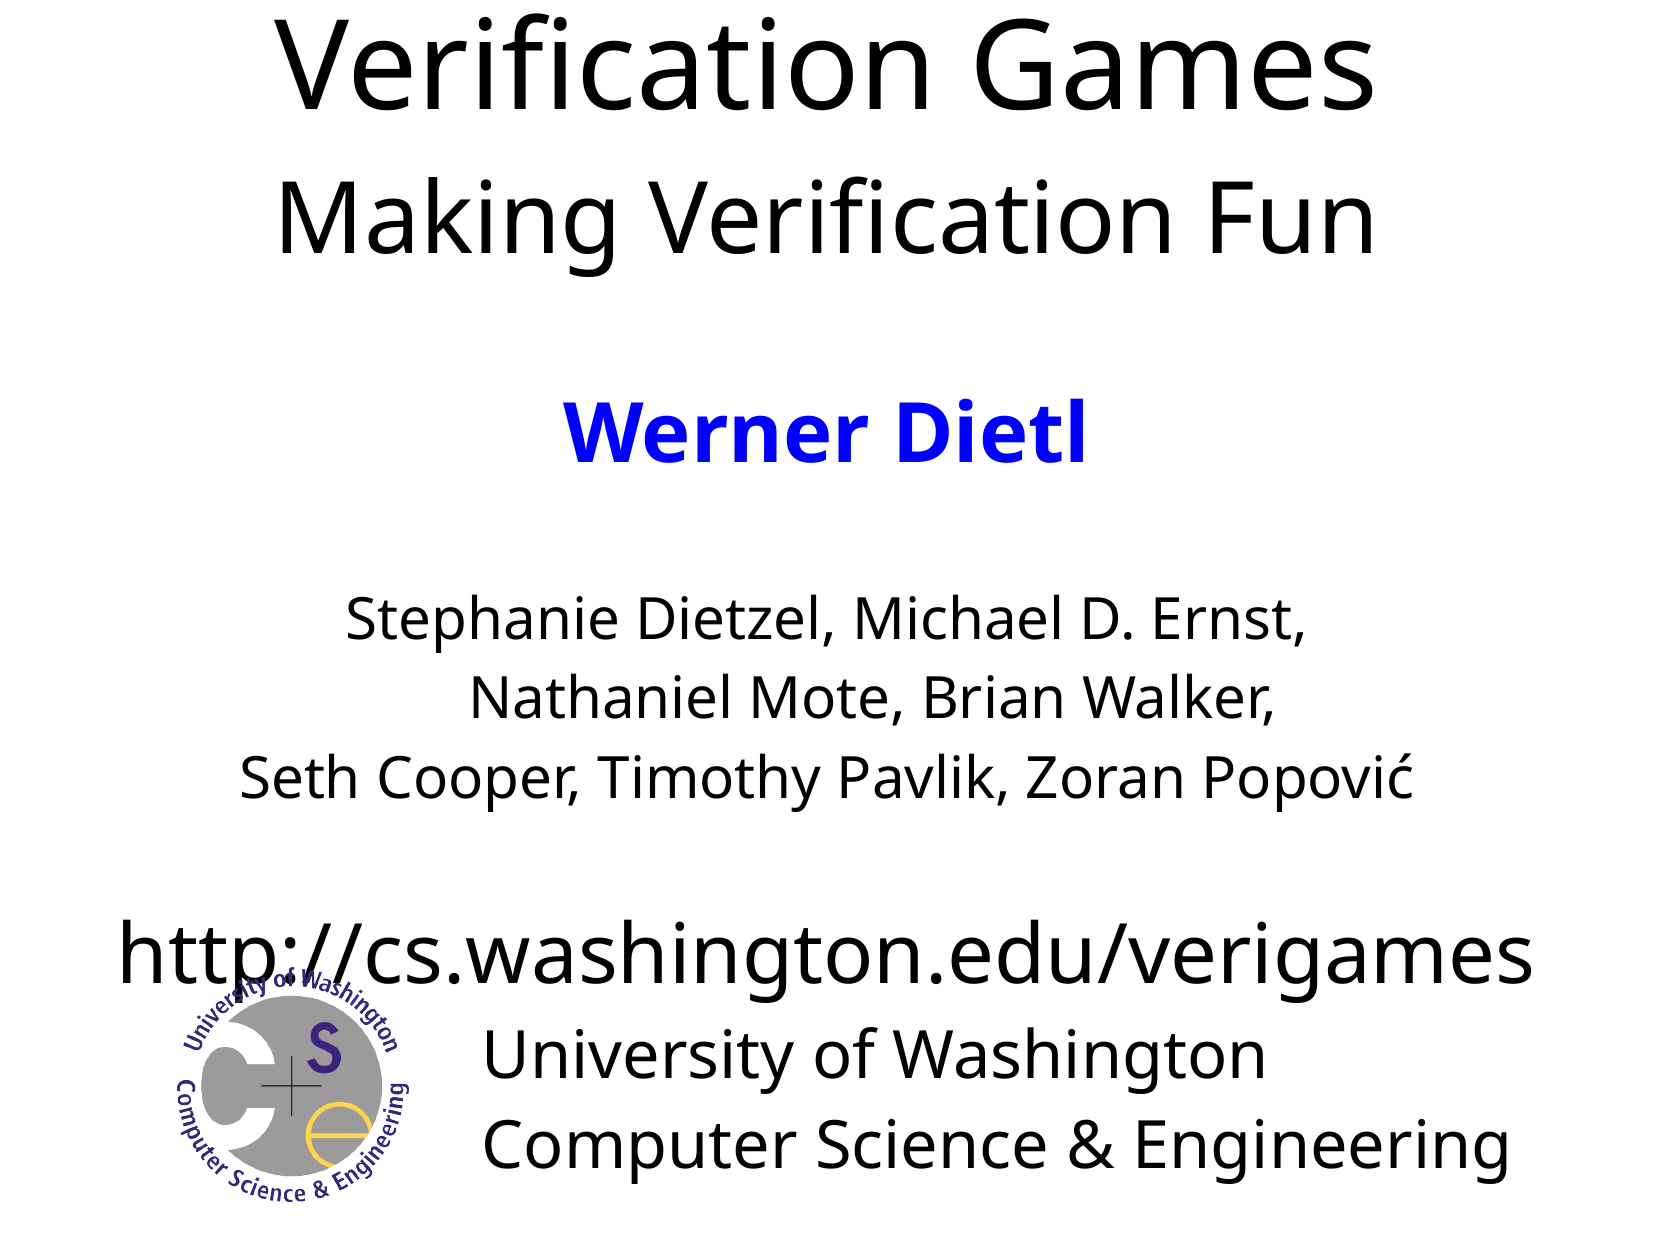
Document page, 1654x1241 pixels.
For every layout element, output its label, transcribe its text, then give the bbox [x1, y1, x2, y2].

picture [177, 967, 409, 1202]
subtitle Verification Games Making Verification Fun Werner Dietl Stephanie Dietzel, Michael D. Ernst, Nathaniel Mote, Brian Walker, Seth Cooper, Timothy Pavlik, Zoran Popović http://cs.washington.edu/verigames [82, 50, 1571, 933]
text_box University of Washington Computer Science & Engineering [466, 999, 1476, 1170]
